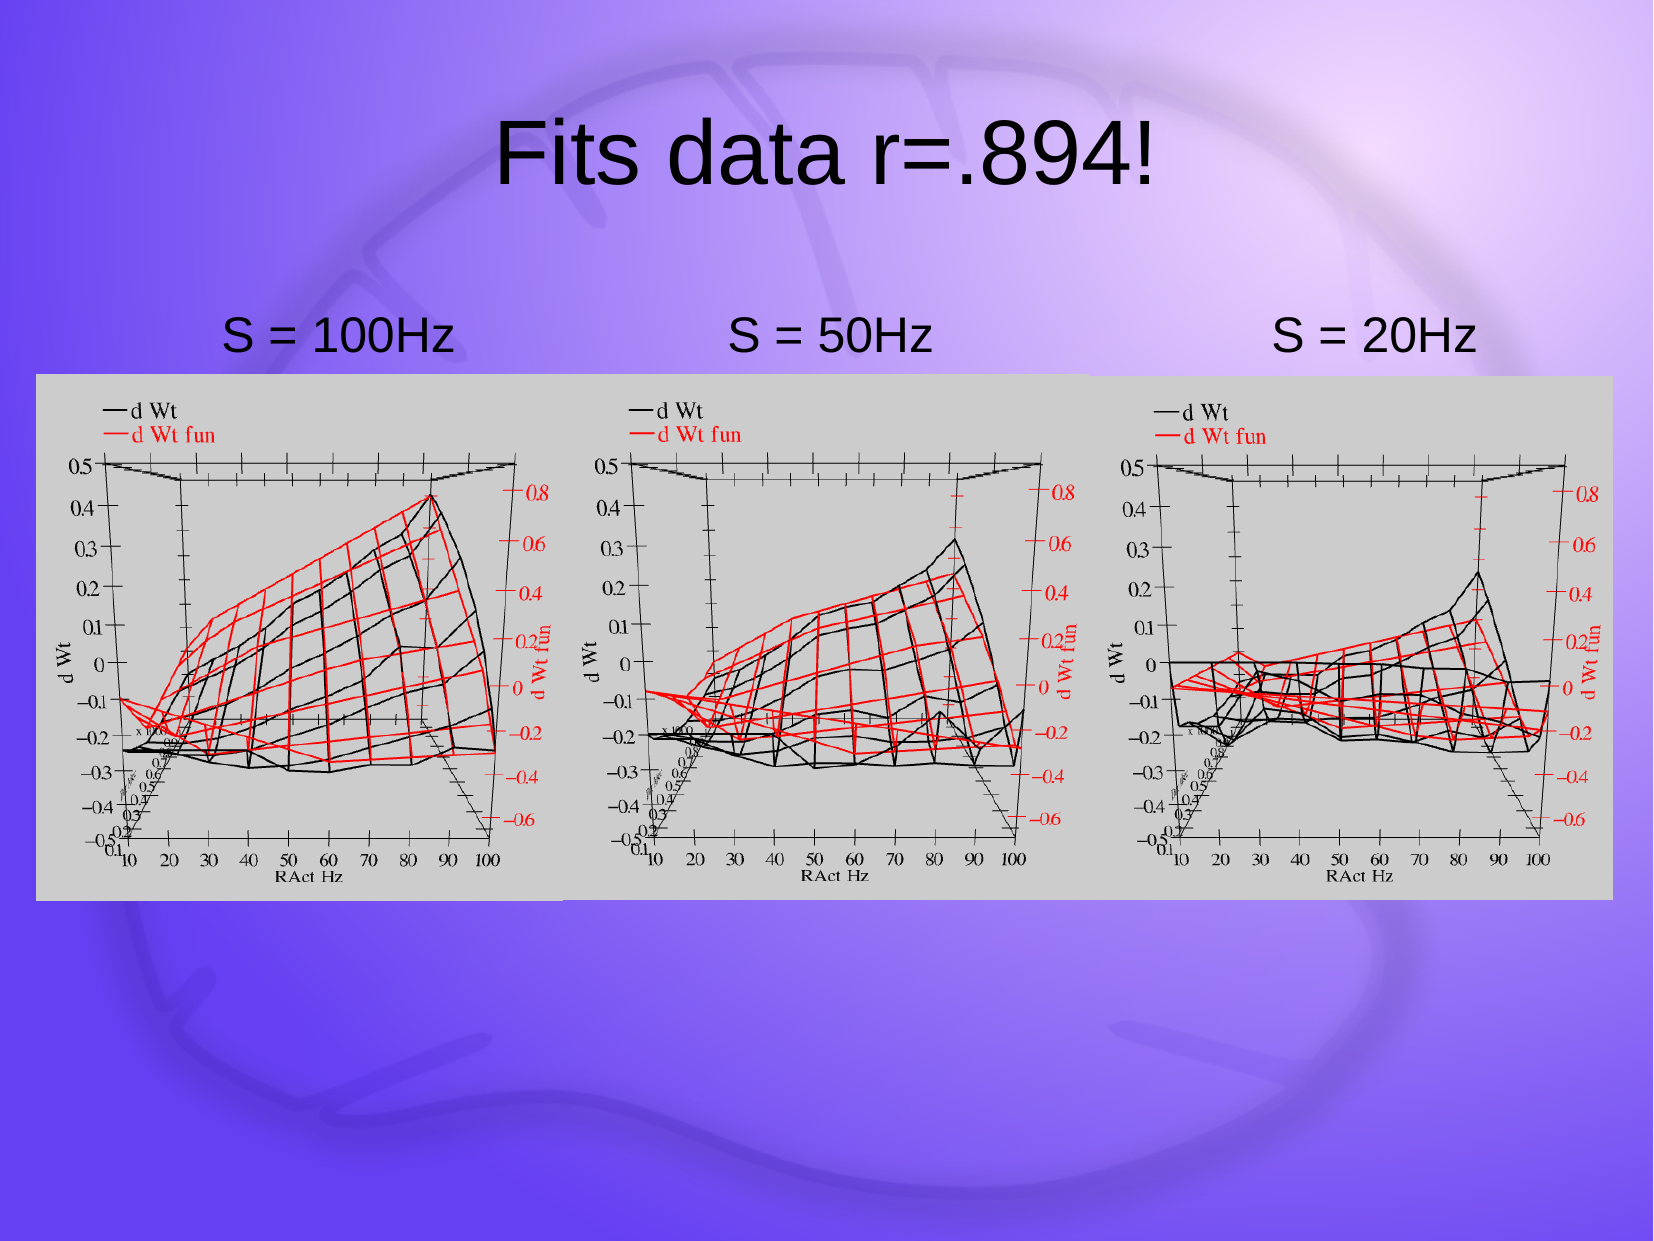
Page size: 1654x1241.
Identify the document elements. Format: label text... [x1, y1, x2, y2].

picture [0, 0, 1654, 1241]
title Fits data r=.894! [82, 49, 1571, 257]
text_box S = 50Hz [712, 300, 950, 371]
text_box S = 20Hz [1256, 300, 1494, 371]
text_box S = 100Hz [206, 300, 472, 371]
